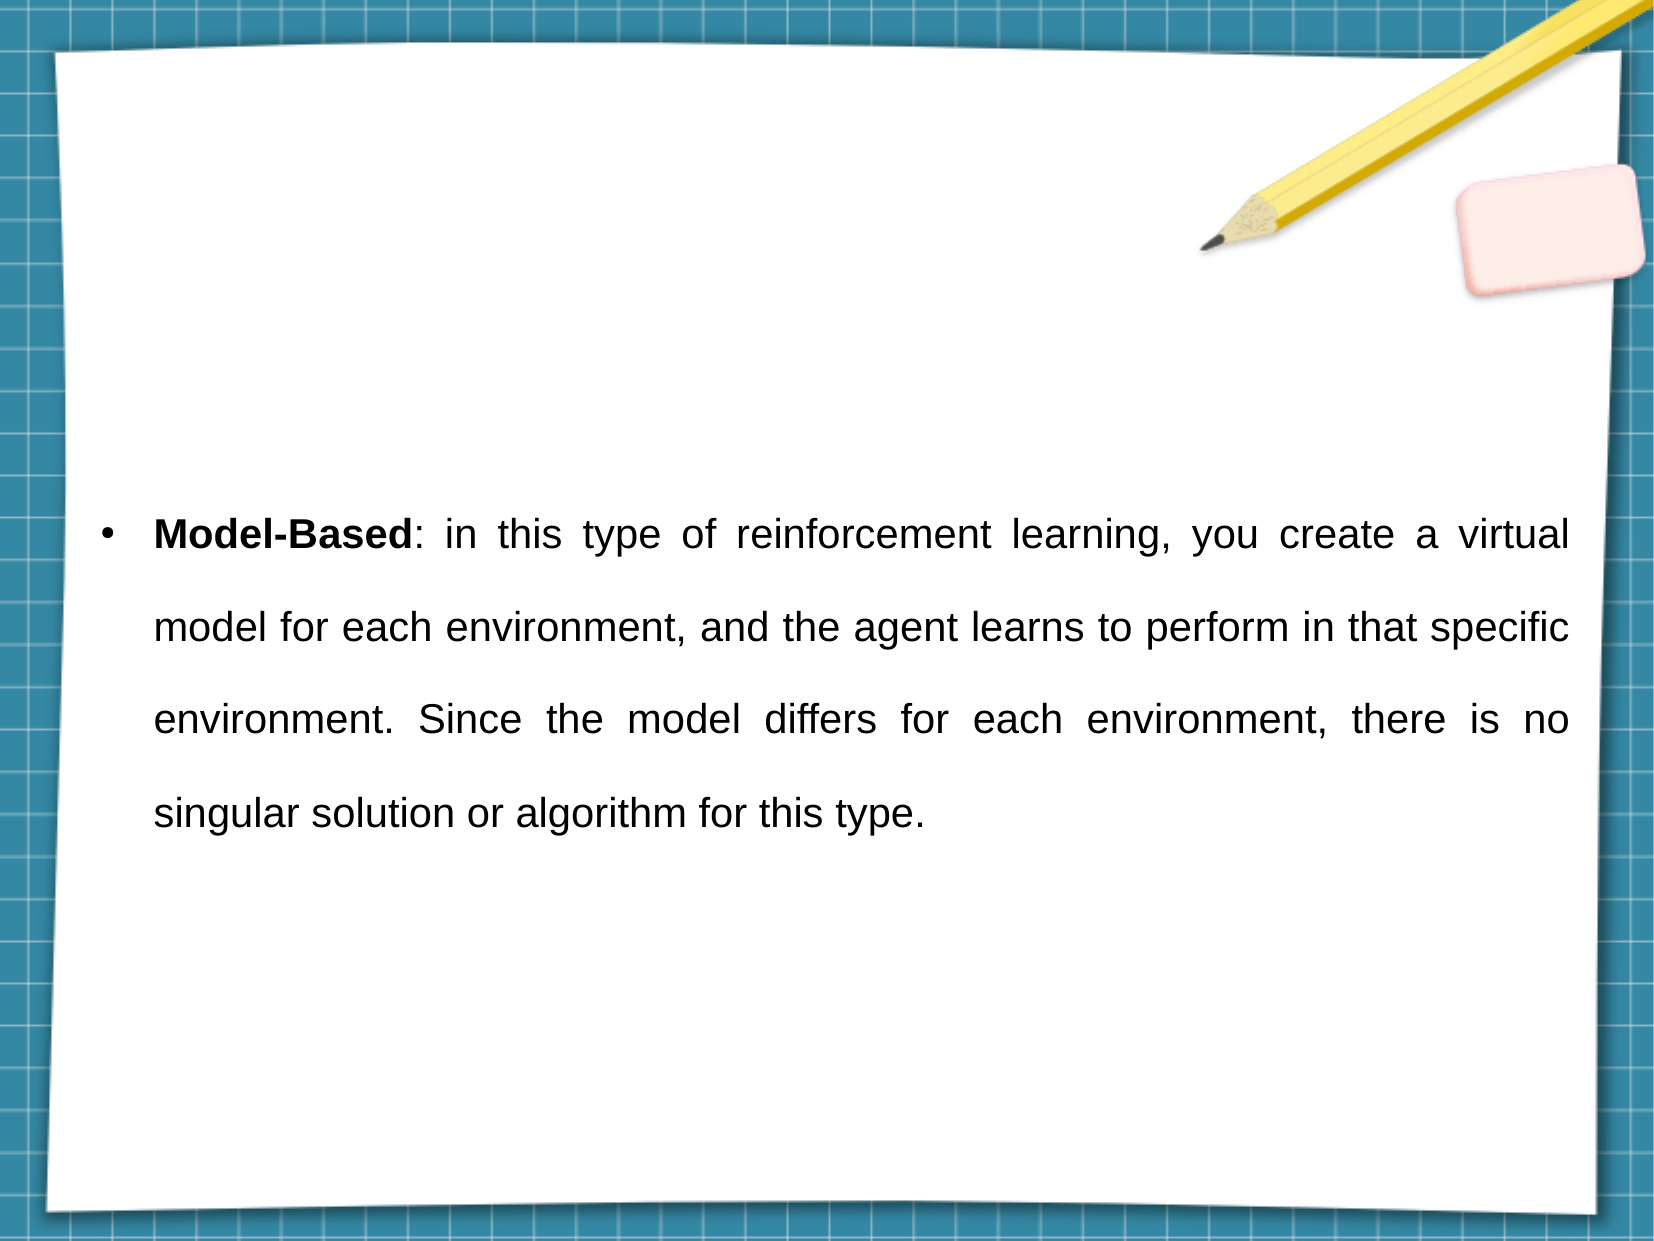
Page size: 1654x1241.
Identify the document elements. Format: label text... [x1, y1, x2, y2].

picture [0, 0, 1654, 1241]
list Model-Based: in this type of reinforcement learning, you create a virtual model for each environment, and the agent learns to perform in that specific environment. Since the model differs for each environment, there is no singular solution or algorithm for this type. [82, 290, 1571, 1010]
